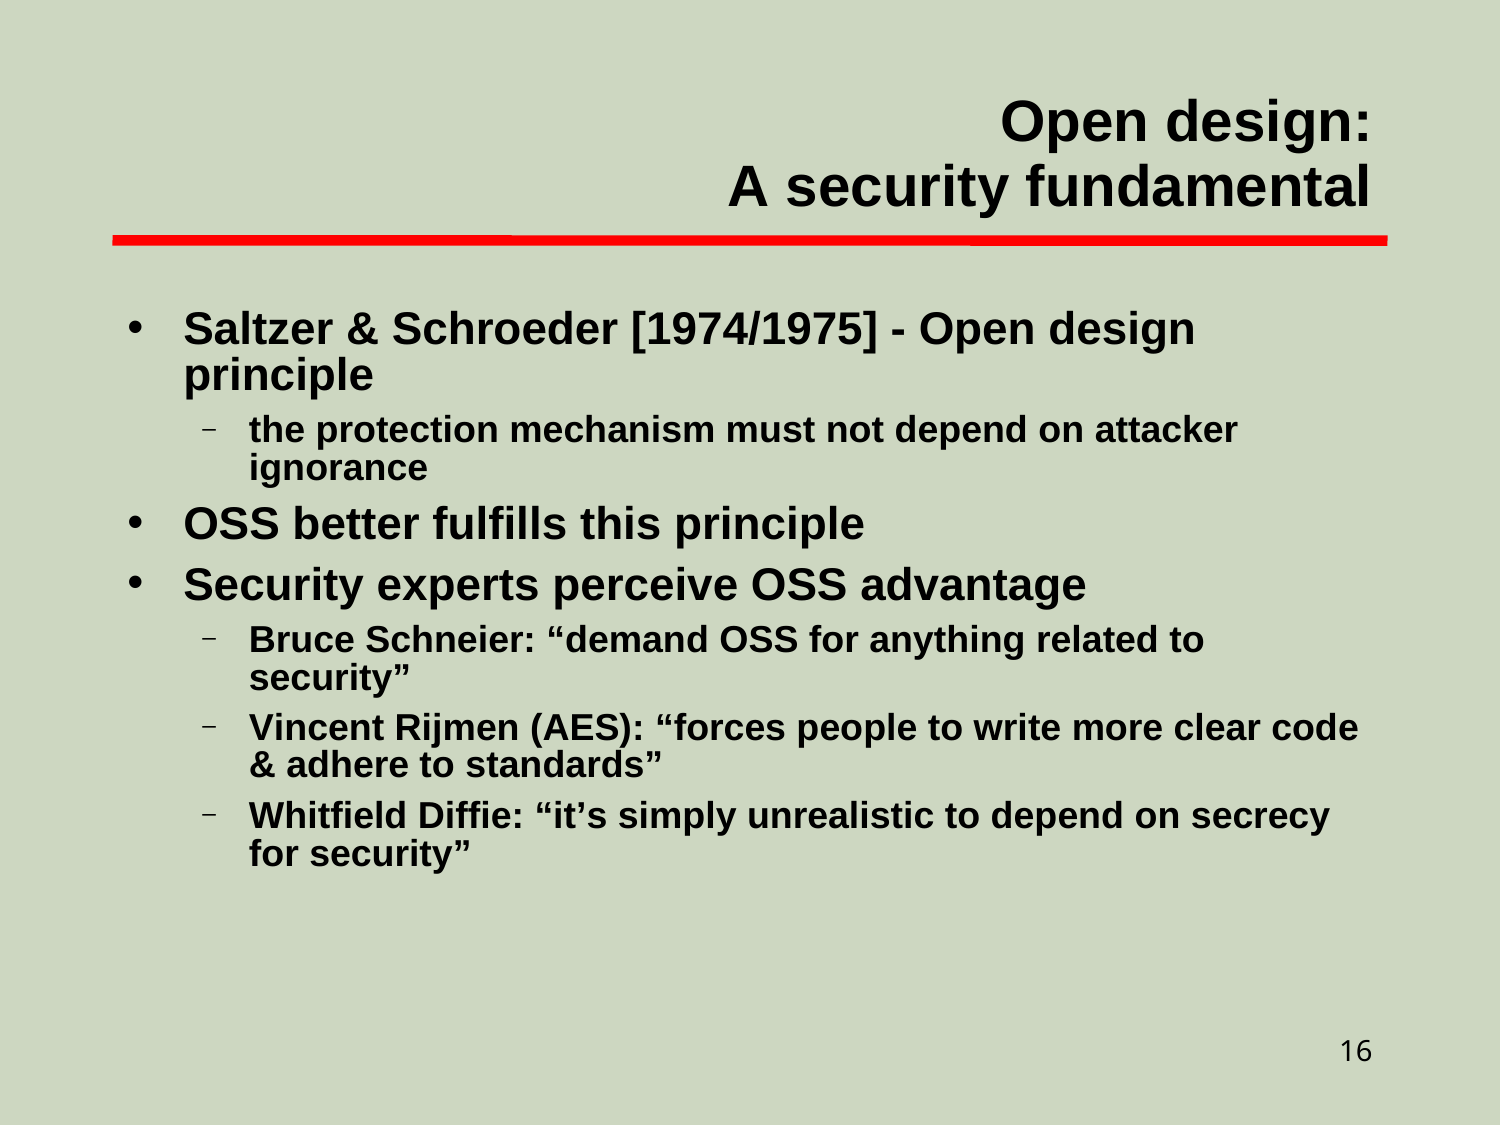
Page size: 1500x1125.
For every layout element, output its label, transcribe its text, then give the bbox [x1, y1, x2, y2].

list Saltzer & Schroeder [1974/1975] - Open design principle the protection mechanism must not depend on attacker ignorance OSS better fulfills this principle Security experts perceive OSS advantage Bruce Schneier: “demand OSS for anything related to security” Vincent Rijmen (AES): “forces people to write more clear code & adhere to standards” Whitfield Diffie: “it’s simply unrealistic to depend on secrecy for security” [112, 299, 1388, 1000]
title Open design: A security fundamental [337, 81, 1388, 228]
